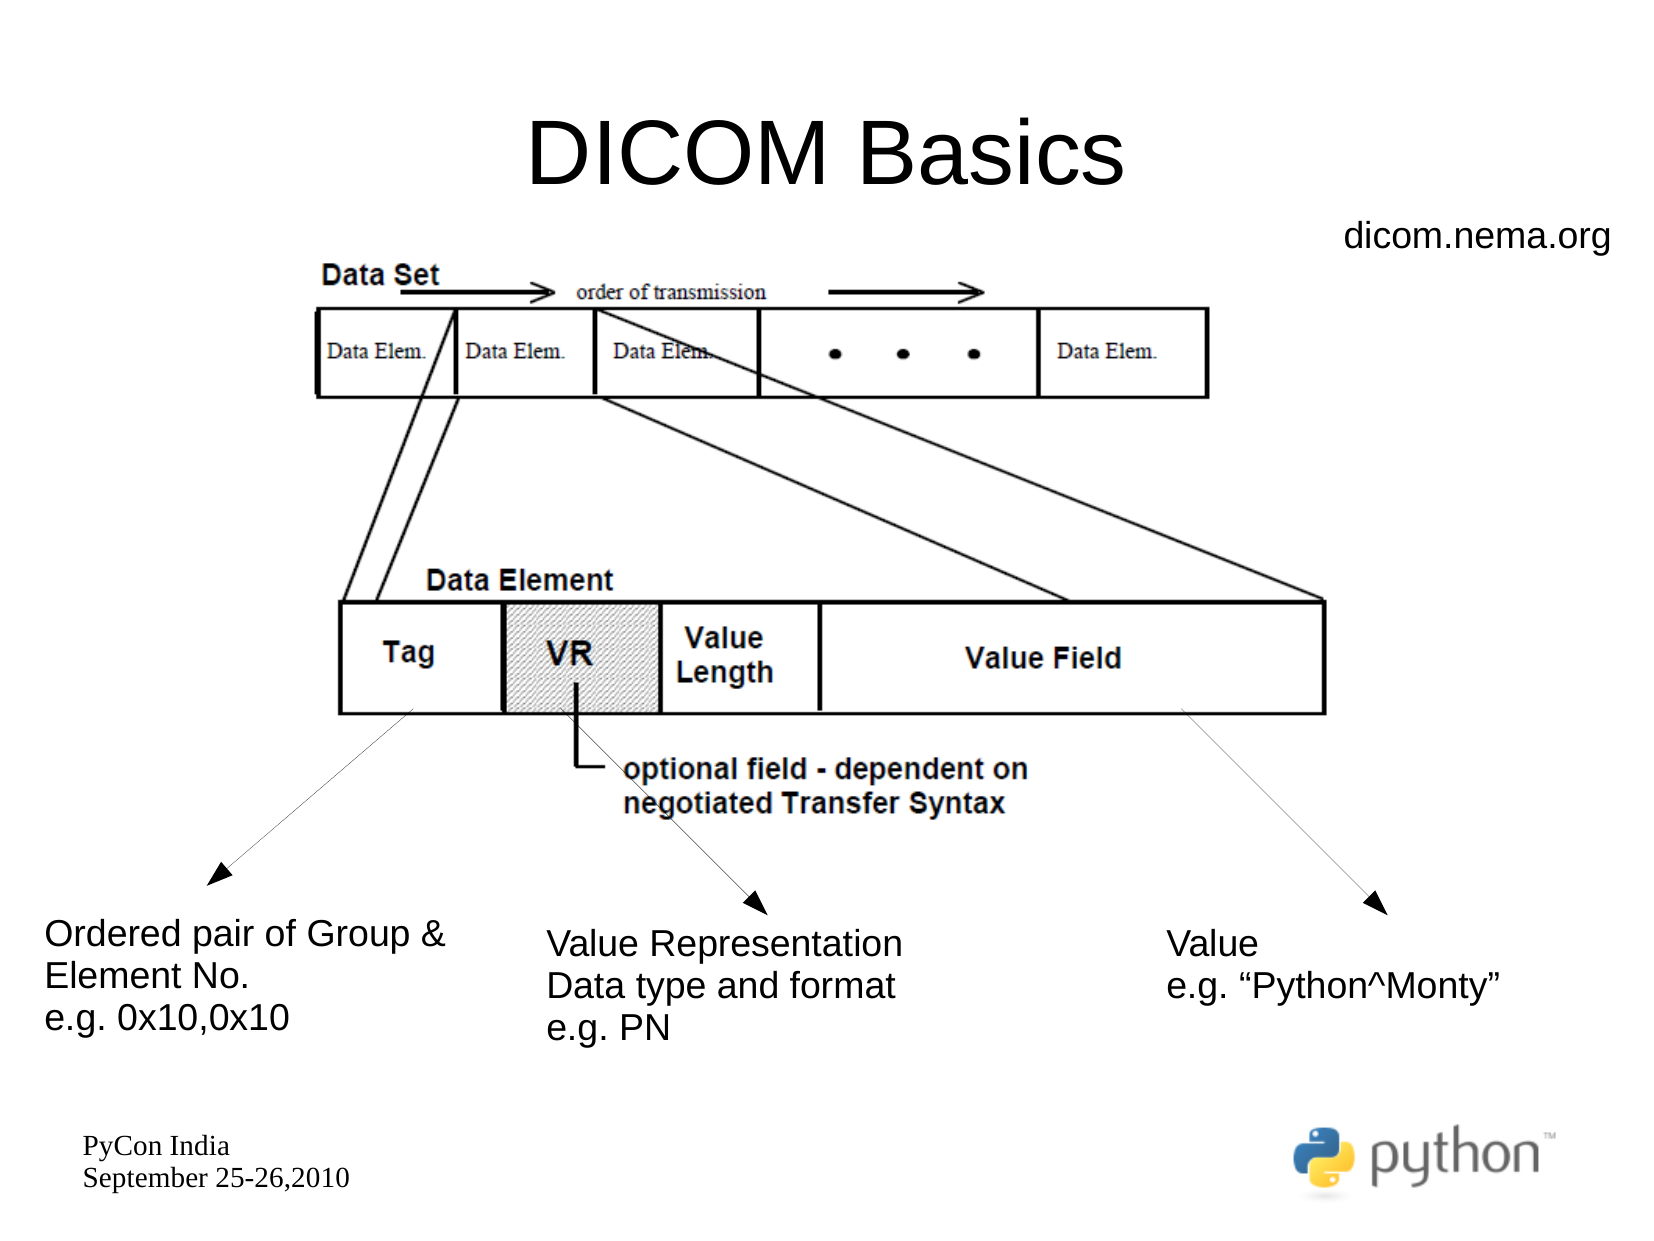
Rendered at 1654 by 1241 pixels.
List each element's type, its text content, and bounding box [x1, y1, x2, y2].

text_box Value Representation Data type and format e.g. PN [531, 915, 945, 1057]
picture [1250, 1109, 1581, 1221]
picture [254, 234, 1394, 876]
text_box dicom.nema.org [1328, 206, 1627, 264]
text_box Value e.g. “Python^Monty” [1151, 915, 1565, 1015]
title DICOM Basics [82, 56, 1571, 250]
text_box Ordered pair of Group & Element No. e.g. 0x10,0x10 [29, 905, 502, 1046]
